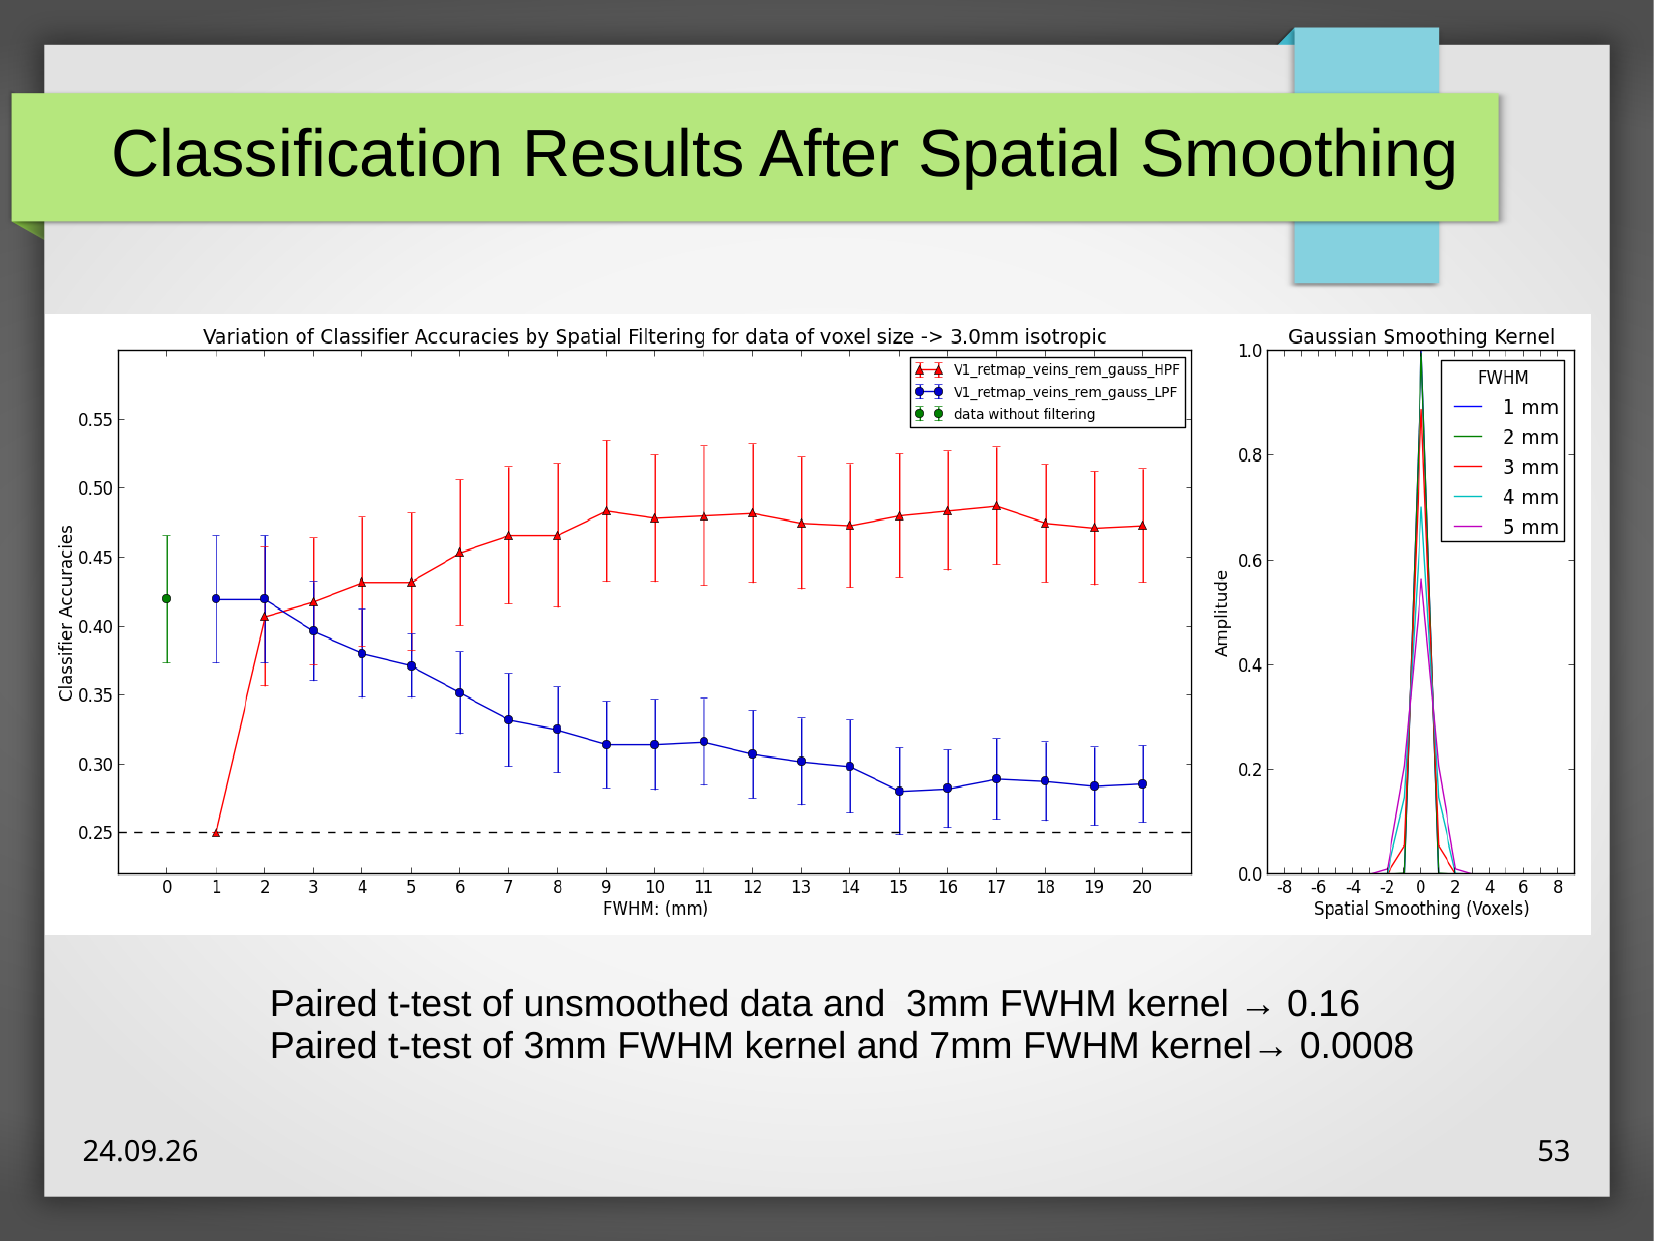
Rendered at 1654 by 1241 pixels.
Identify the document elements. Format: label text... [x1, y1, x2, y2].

picture [0, 0, 1654, 1241]
text_box Paired t-test of unsmoothed data and 3mm FWHM kernel → 0.16 Paired t-test of 3mm FWHM kernel and 7mm FWHM kernel→ 0.0008 [255, 975, 1471, 1074]
title Classification Results After Spatial Smoothing [0, 49, 1571, 257]
